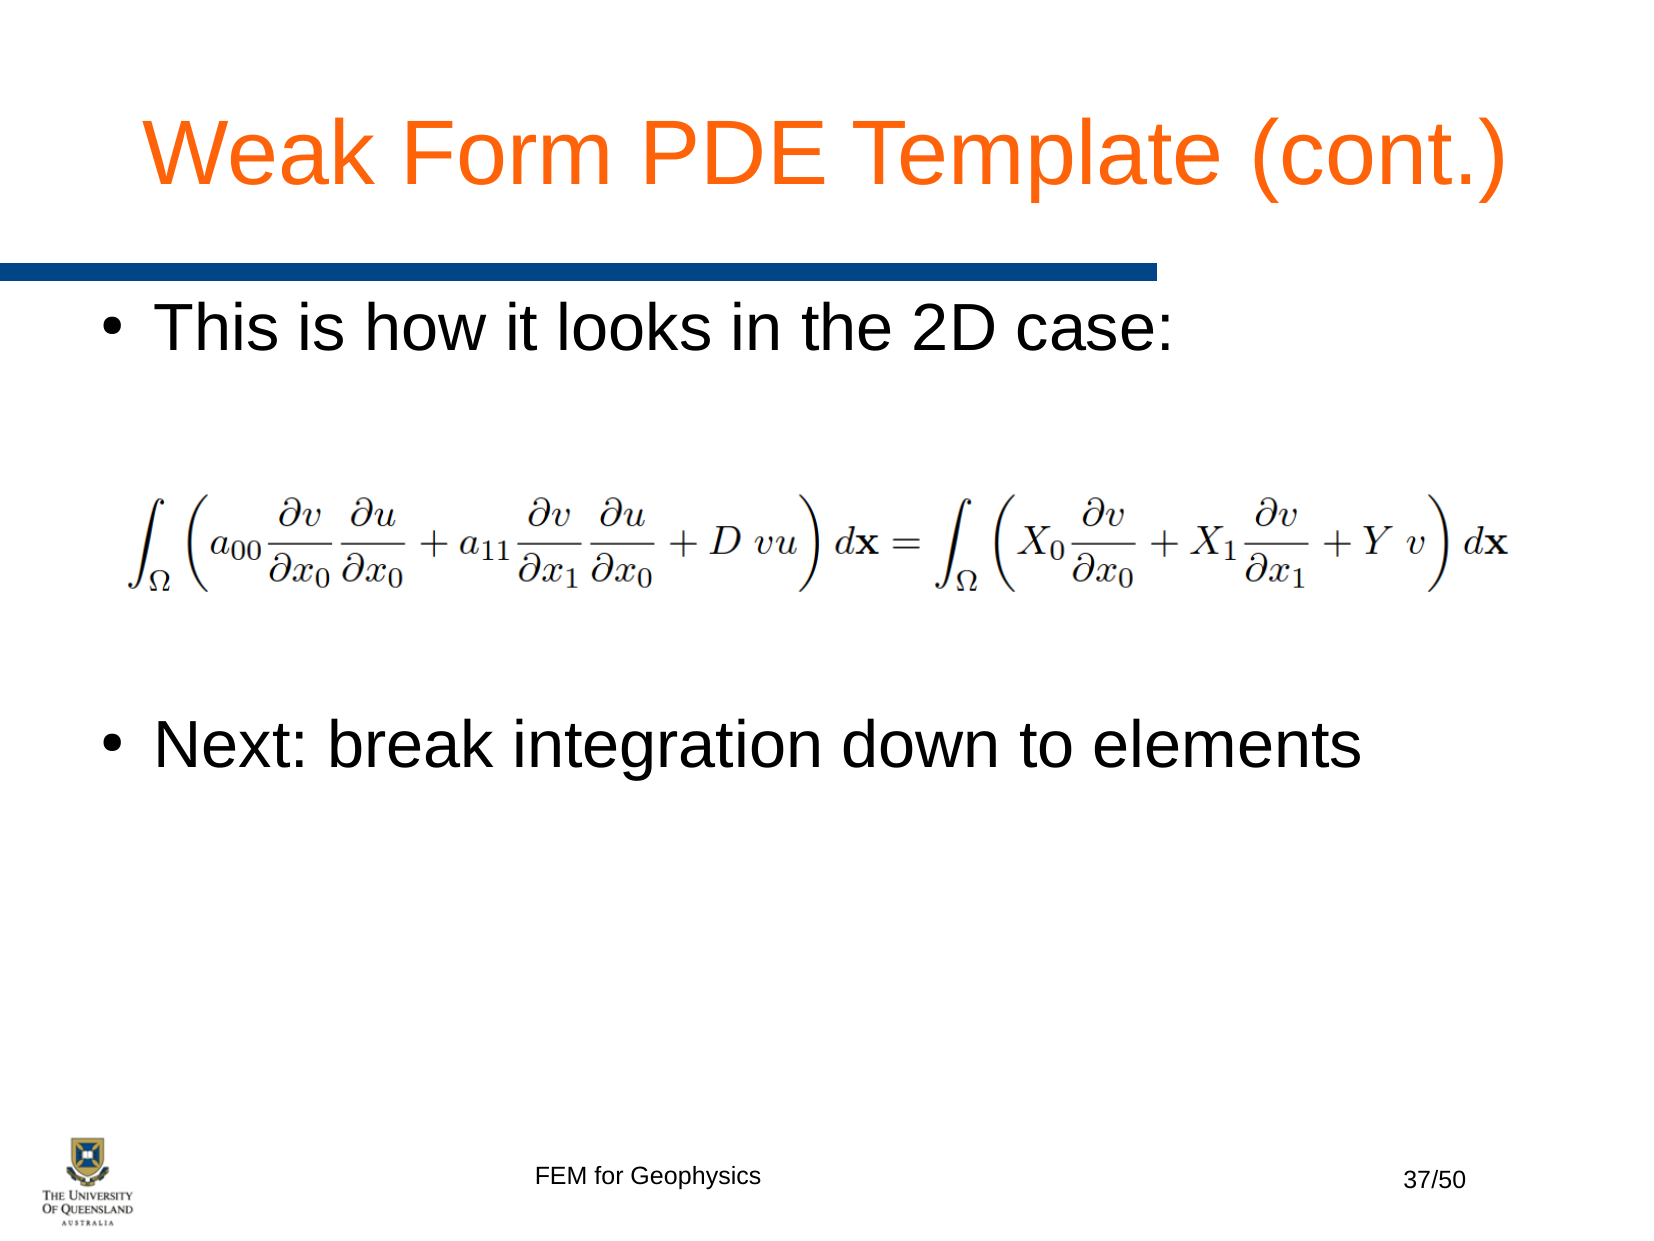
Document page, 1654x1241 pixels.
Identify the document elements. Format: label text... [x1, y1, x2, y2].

list This is how it looks in the 2D case: Next: break integration down to elements [82, 290, 1571, 1010]
picture [111, 479, 1525, 601]
picture [35, 1133, 142, 1235]
title Weak Form PDE Template (cont.) [82, 49, 1571, 257]
